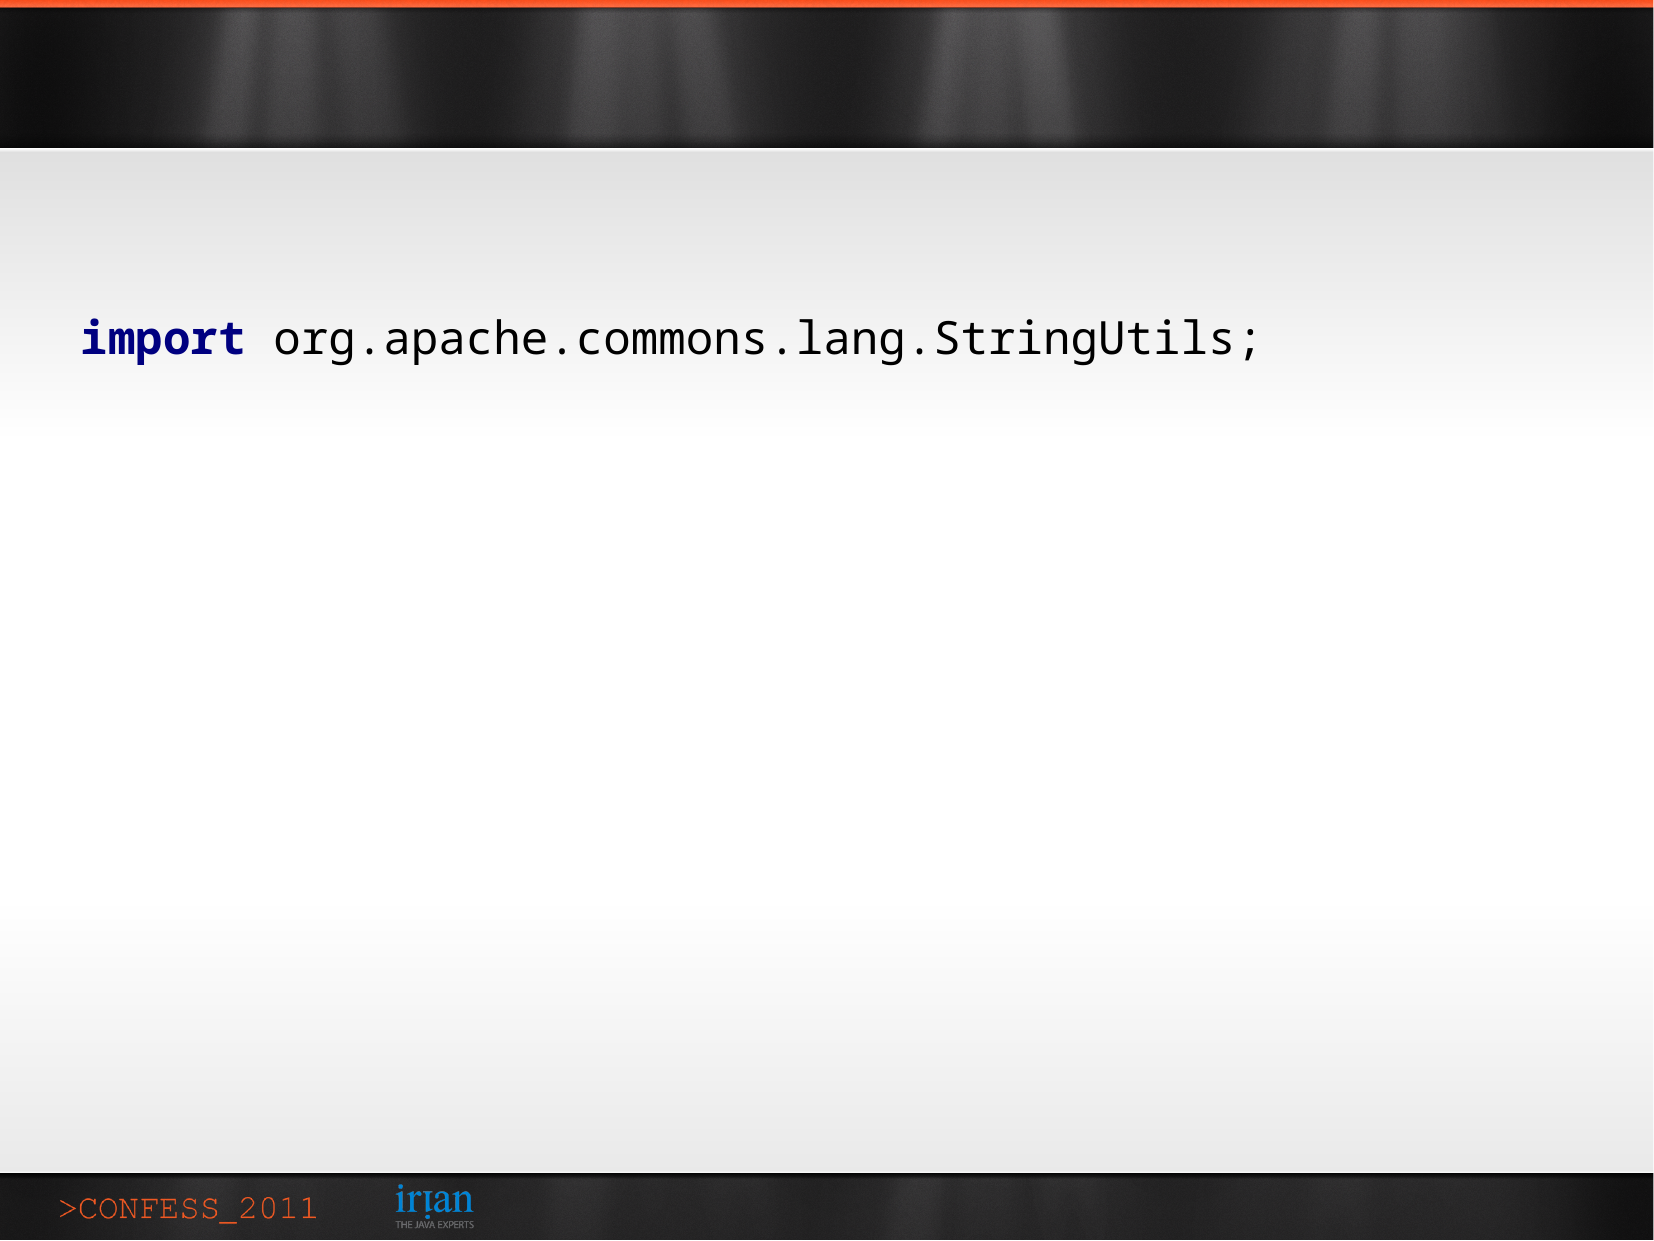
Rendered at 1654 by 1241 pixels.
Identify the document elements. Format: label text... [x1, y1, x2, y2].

picture [0, 0, 1654, 1240]
subtitle import org.apache.commons.lang.StringUtils; [80, 305, 1570, 1125]
